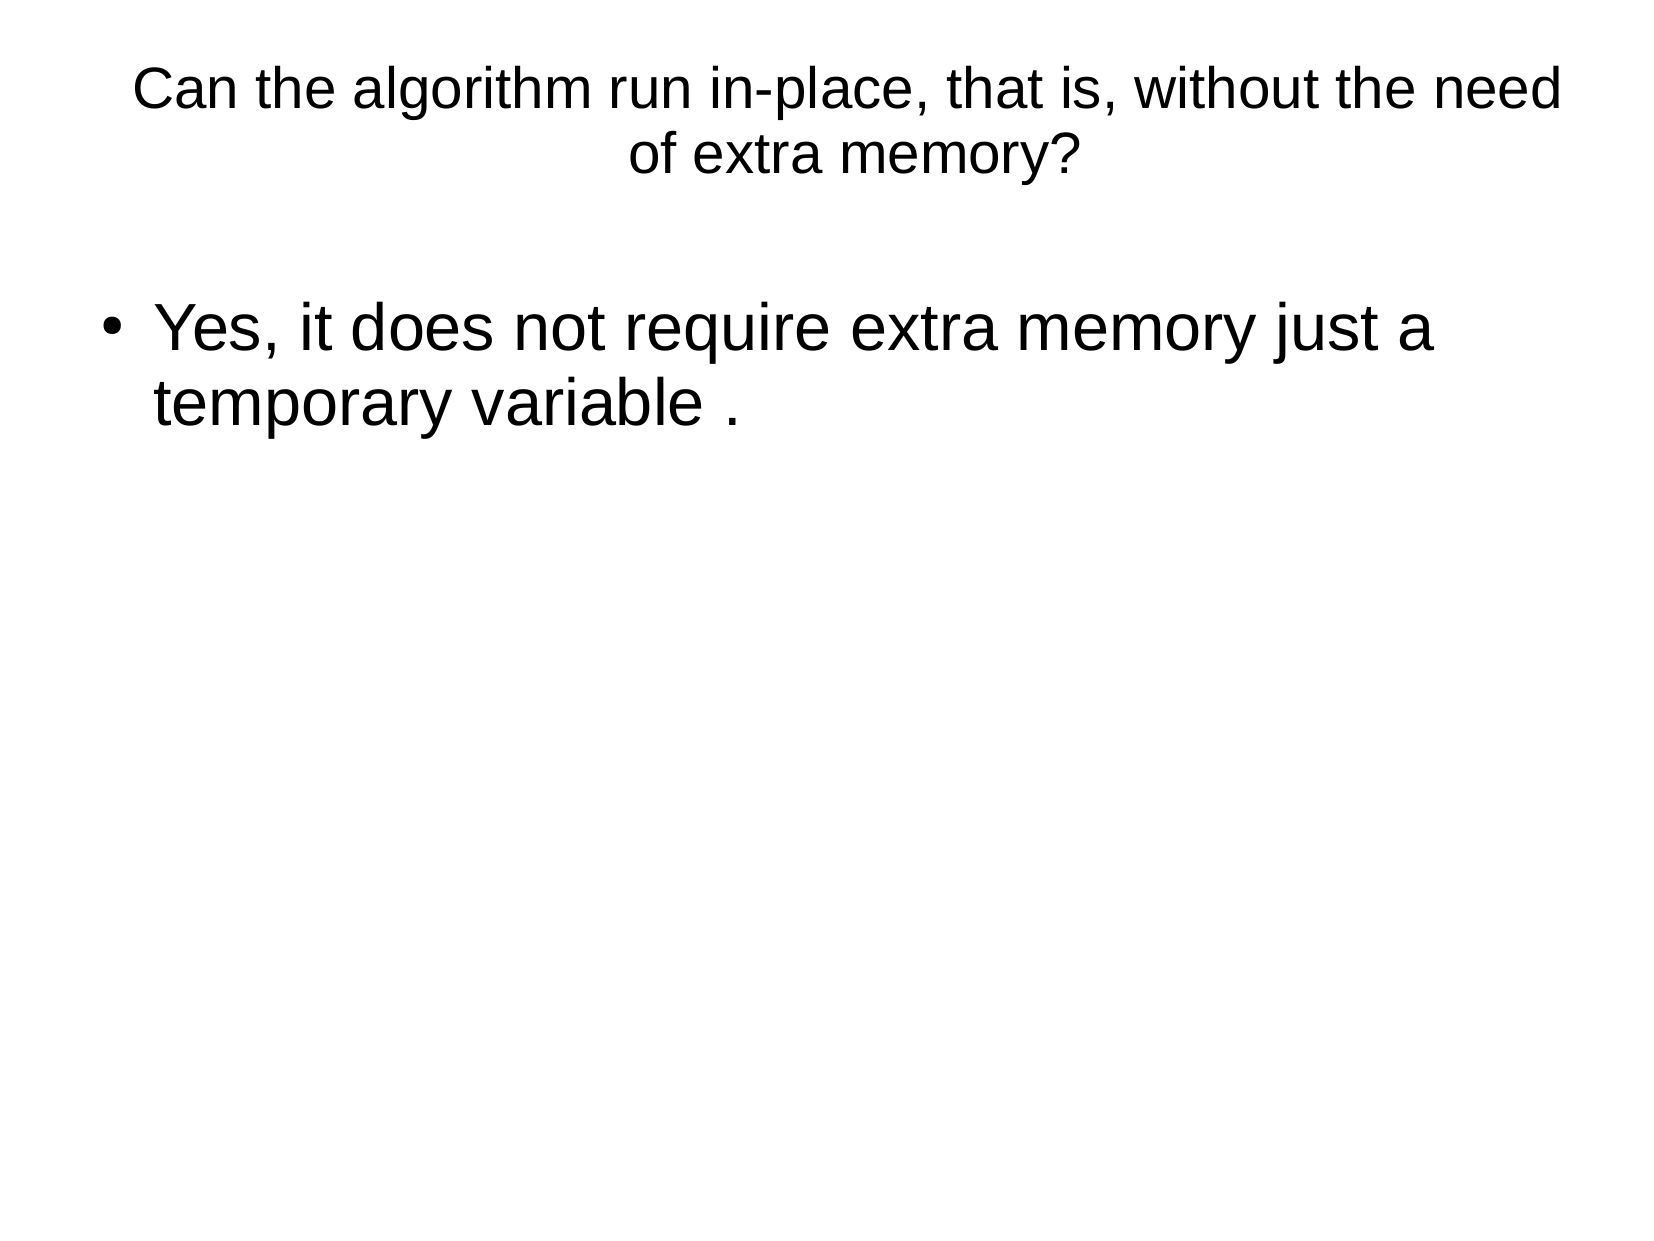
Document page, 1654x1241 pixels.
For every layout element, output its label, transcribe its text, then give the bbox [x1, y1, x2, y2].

title Can the algorithm run in-place, that is, without the need of extra memory? [82, 49, 1571, 257]
list Yes, it does not require extra memory just a temporary variable . [82, 290, 1538, 1010]
